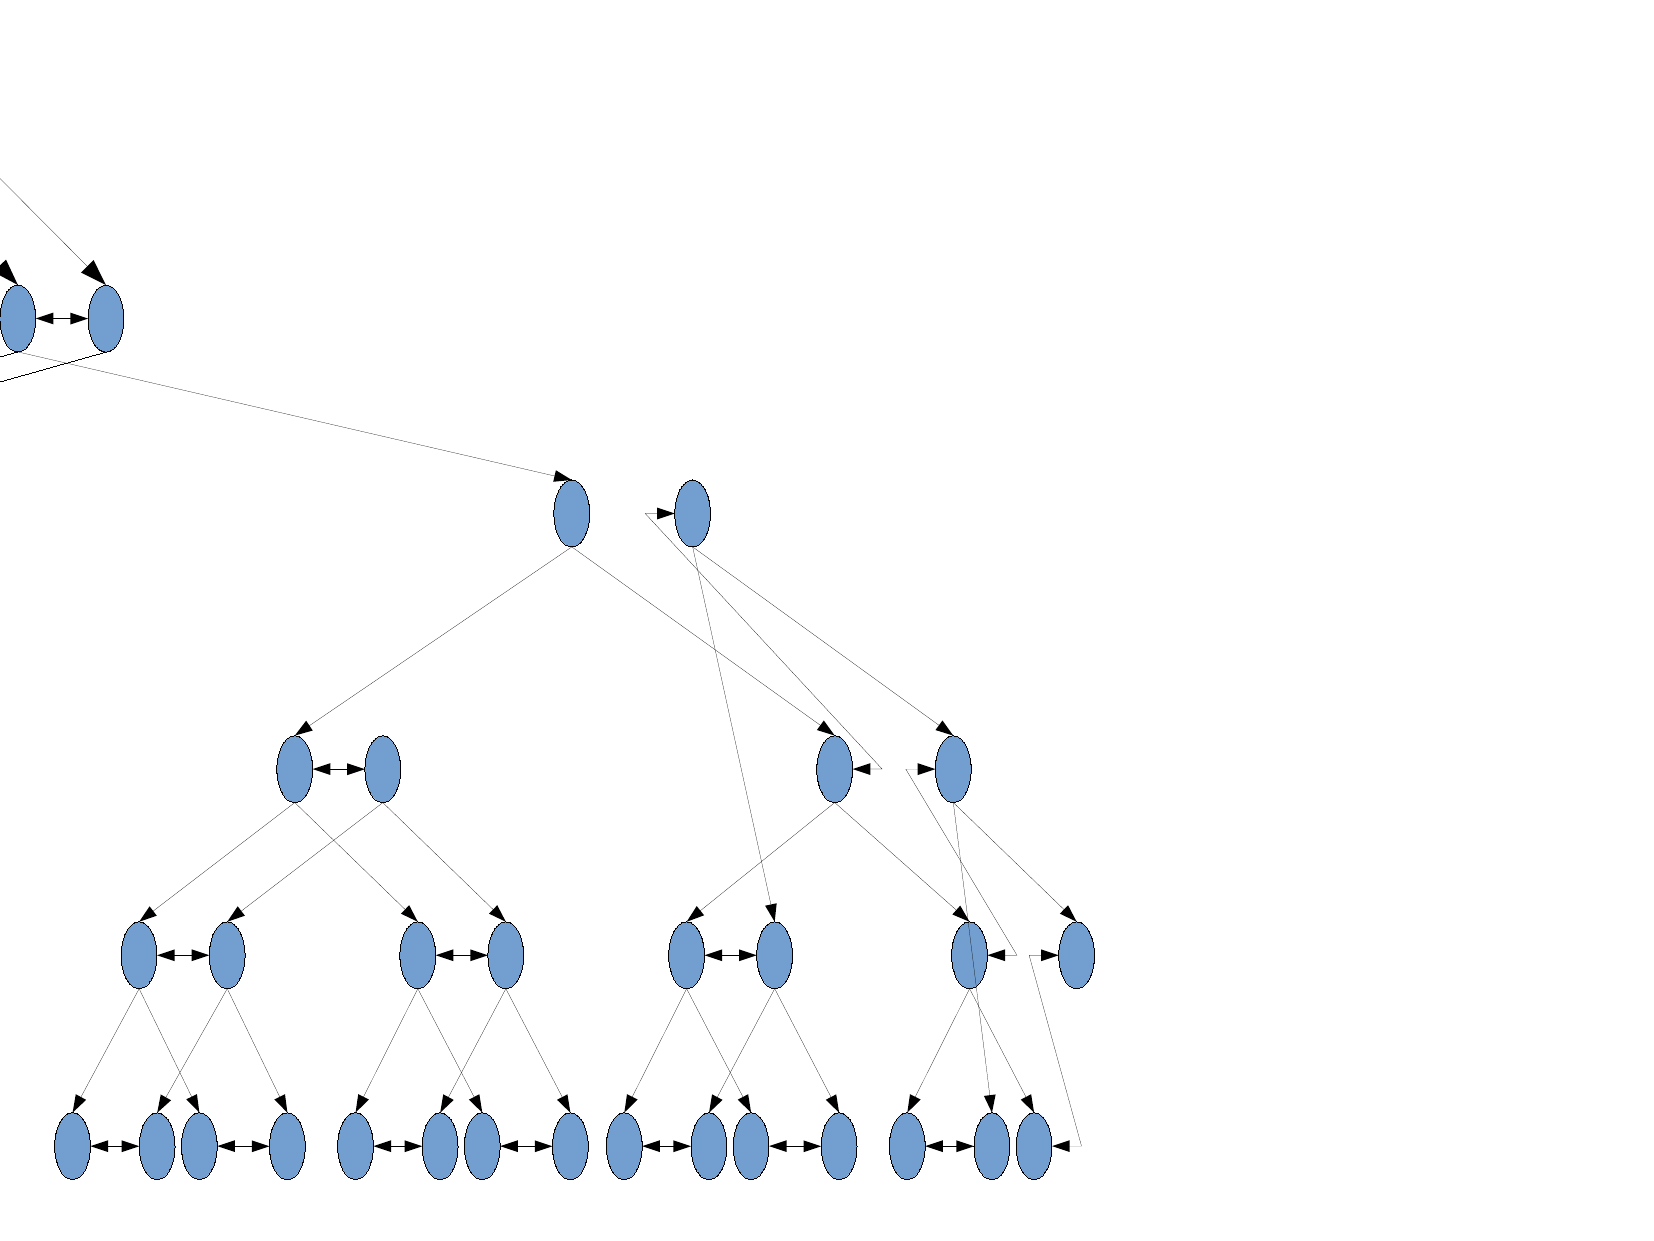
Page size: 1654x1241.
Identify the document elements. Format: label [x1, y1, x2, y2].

text_box [121, 921, 157, 989]
text_box [1016, 1112, 1052, 1180]
text_box [674, 479, 711, 547]
text_box [181, 1112, 218, 1180]
text_box [209, 921, 246, 989]
text_box [691, 1112, 727, 1180]
text_box [276, 735, 313, 803]
text_box [756, 921, 793, 989]
text_box [553, 479, 590, 547]
text_box [969, 921, 988, 986]
text_box [399, 921, 436, 989]
text_box [606, 1112, 643, 1180]
text_box [422, 1112, 459, 1180]
text_box [337, 1112, 374, 1180]
text_box [487, 921, 524, 989]
text_box [816, 735, 853, 803]
text_box [974, 1112, 1010, 1180]
text_box [552, 1112, 589, 1180]
text_box [139, 1112, 176, 1180]
text_box [269, 1112, 306, 1180]
text_box [0, 284, 36, 352]
text_box [733, 1112, 769, 1180]
text_box [951, 922, 976, 989]
text_box [935, 735, 972, 803]
text_box [889, 1112, 926, 1180]
text_box [668, 921, 705, 989]
text_box [54, 1112, 91, 1180]
text_box [1058, 921, 1095, 989]
text_box [88, 285, 124, 352]
text_box [821, 1112, 858, 1180]
text_box [364, 735, 401, 803]
text_box [464, 1112, 501, 1180]
